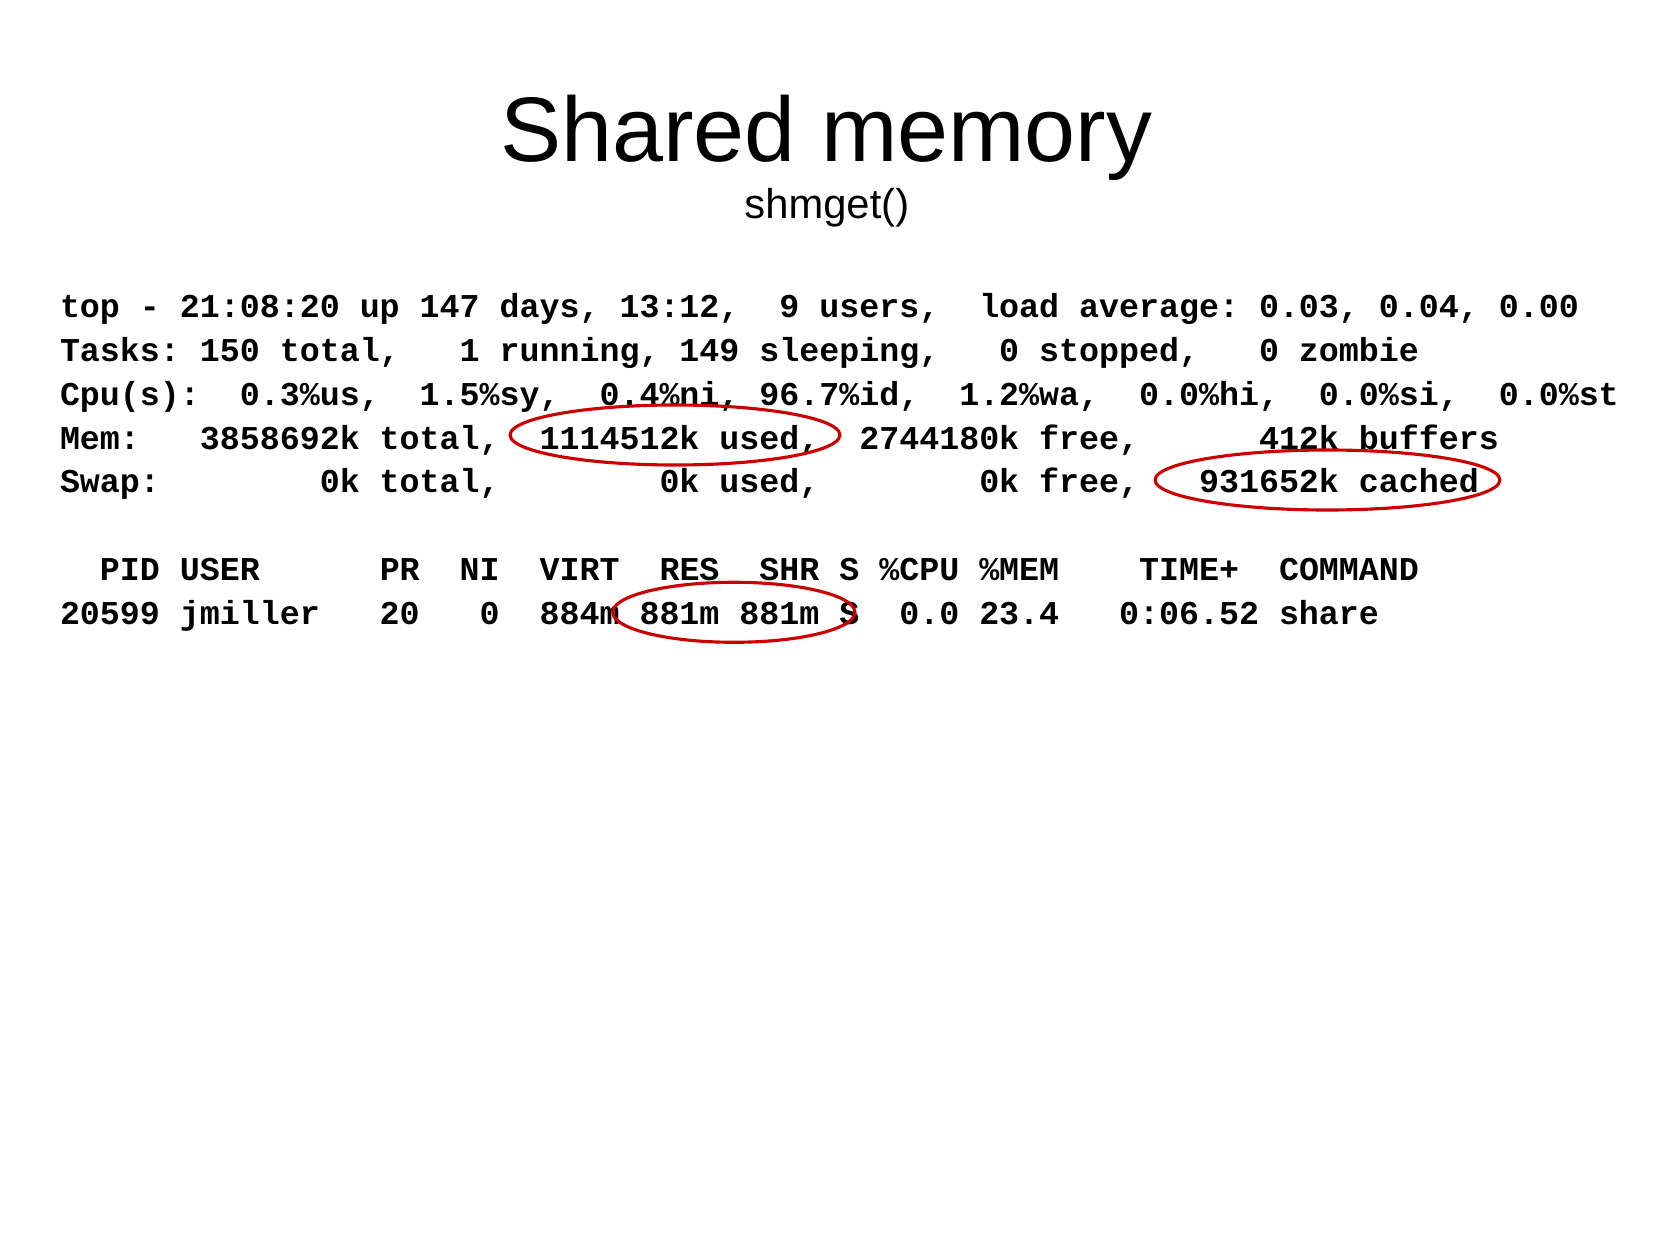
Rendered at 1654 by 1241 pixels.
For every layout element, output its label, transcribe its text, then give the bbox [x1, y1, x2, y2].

list top - 21:08:20 up 147 days, 13:12, 9 users, load average: 0.03, 0.04, 0.00 Tasks: 150 total, 1 running, 149 sleeping, 0 stopped, 0 zombie Cpu(s): 0.3%us, 1.5%sy, 0.4%ni, 96.7%id, 1.2%wa, 0.0%hi, 0.0%si, 0.0%st Mem: 3858692k total, 1114512k used, 2744180k free, 412k buffers Swap: 0k total, 0k used, 0k free, 931652k cached PID USER PR NI VIRT RES SHR S %CPU %MEM TIME+ COMMAND 20599 jmiller 20 0 884m 881m 881m S 0.0 23.4 0:06.52 share [60, 290, 1636, 681]
title Shared memory shmget() [82, 49, 1571, 257]
